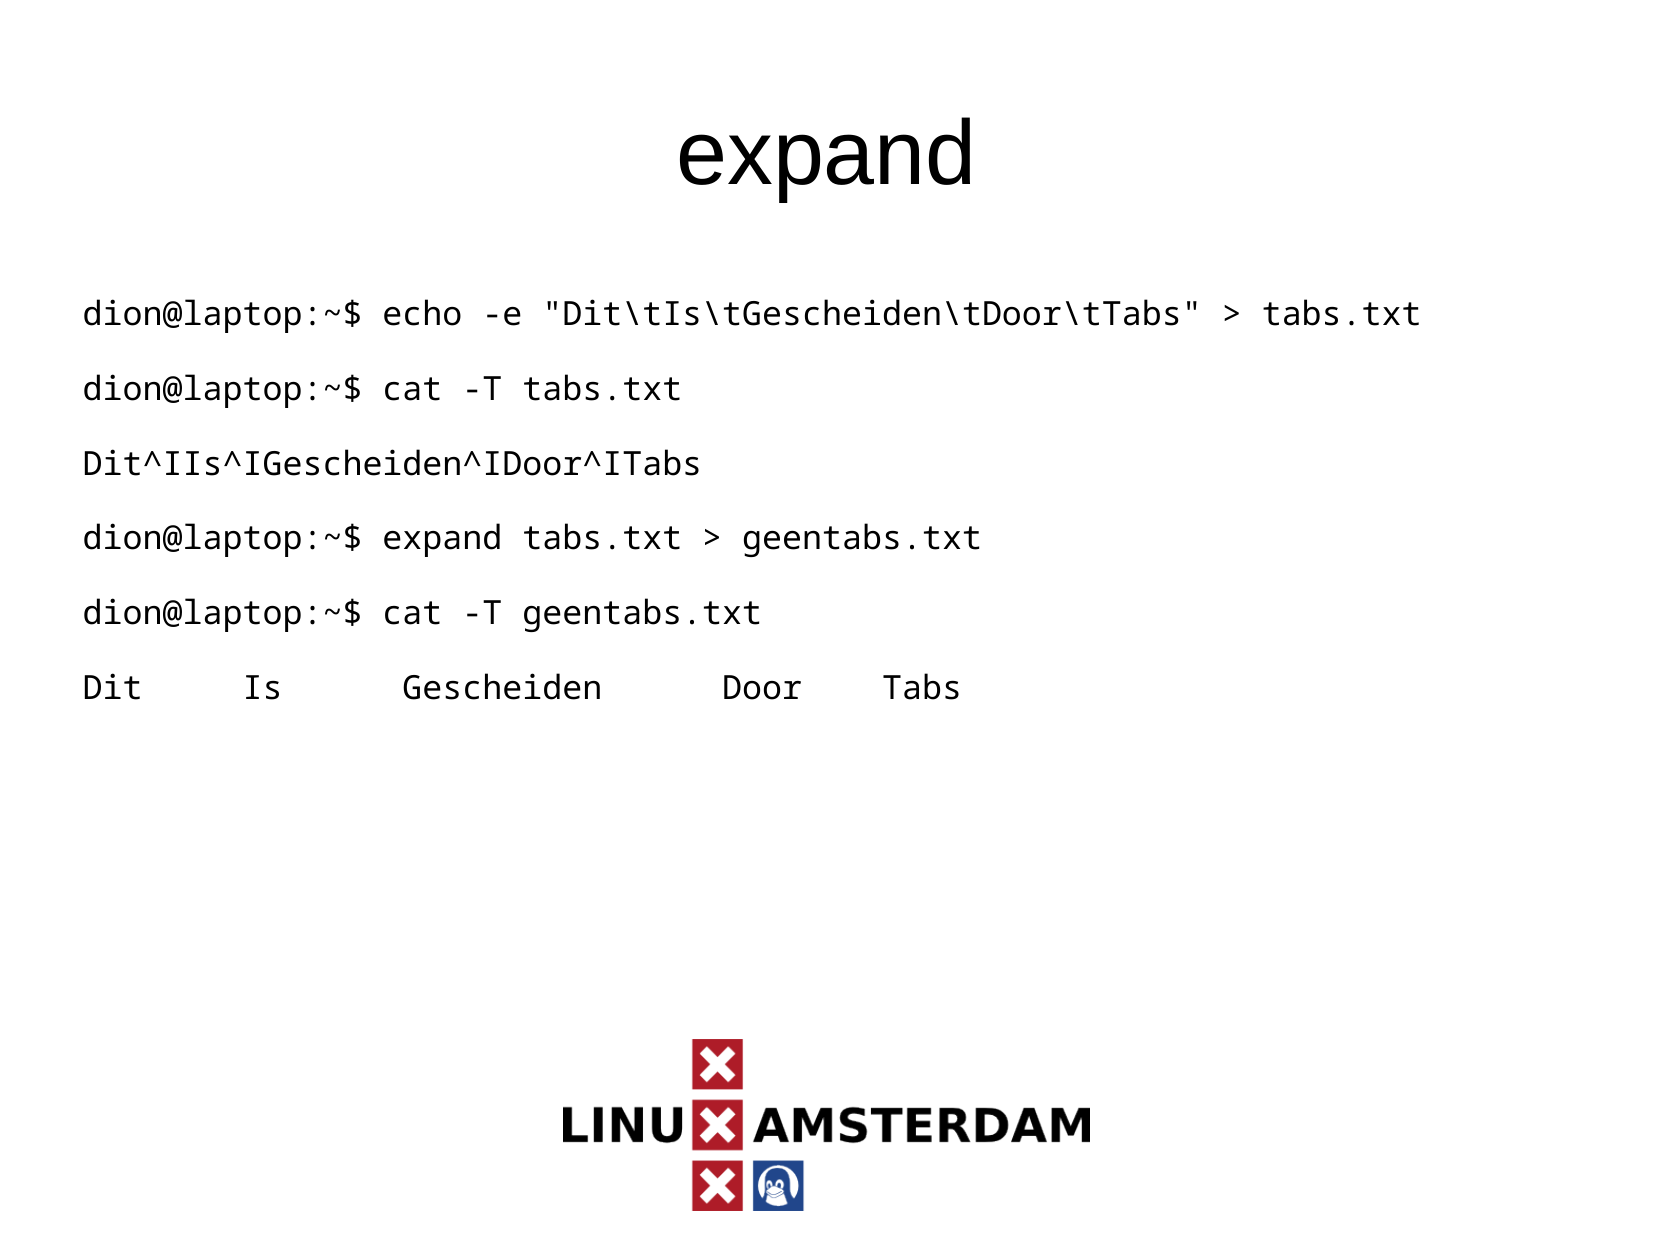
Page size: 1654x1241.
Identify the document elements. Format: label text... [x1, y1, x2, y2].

picture [563, 1039, 1090, 1211]
list dion@laptop:~$ echo -e "Dit\tIs\tGescheiden\tDoor\tTabs" > tabs.txt dion@laptop:~$ cat -T tabs.txt Dit^IIs^IGescheiden^IDoor^ITabs dion@laptop:~$ expand tabs.txt > geentabs.txt dion@laptop:~$ cat -T geentabs.txt Dit Is Gescheiden Door Tabs [82, 290, 1571, 1010]
title expand [82, 49, 1571, 257]
